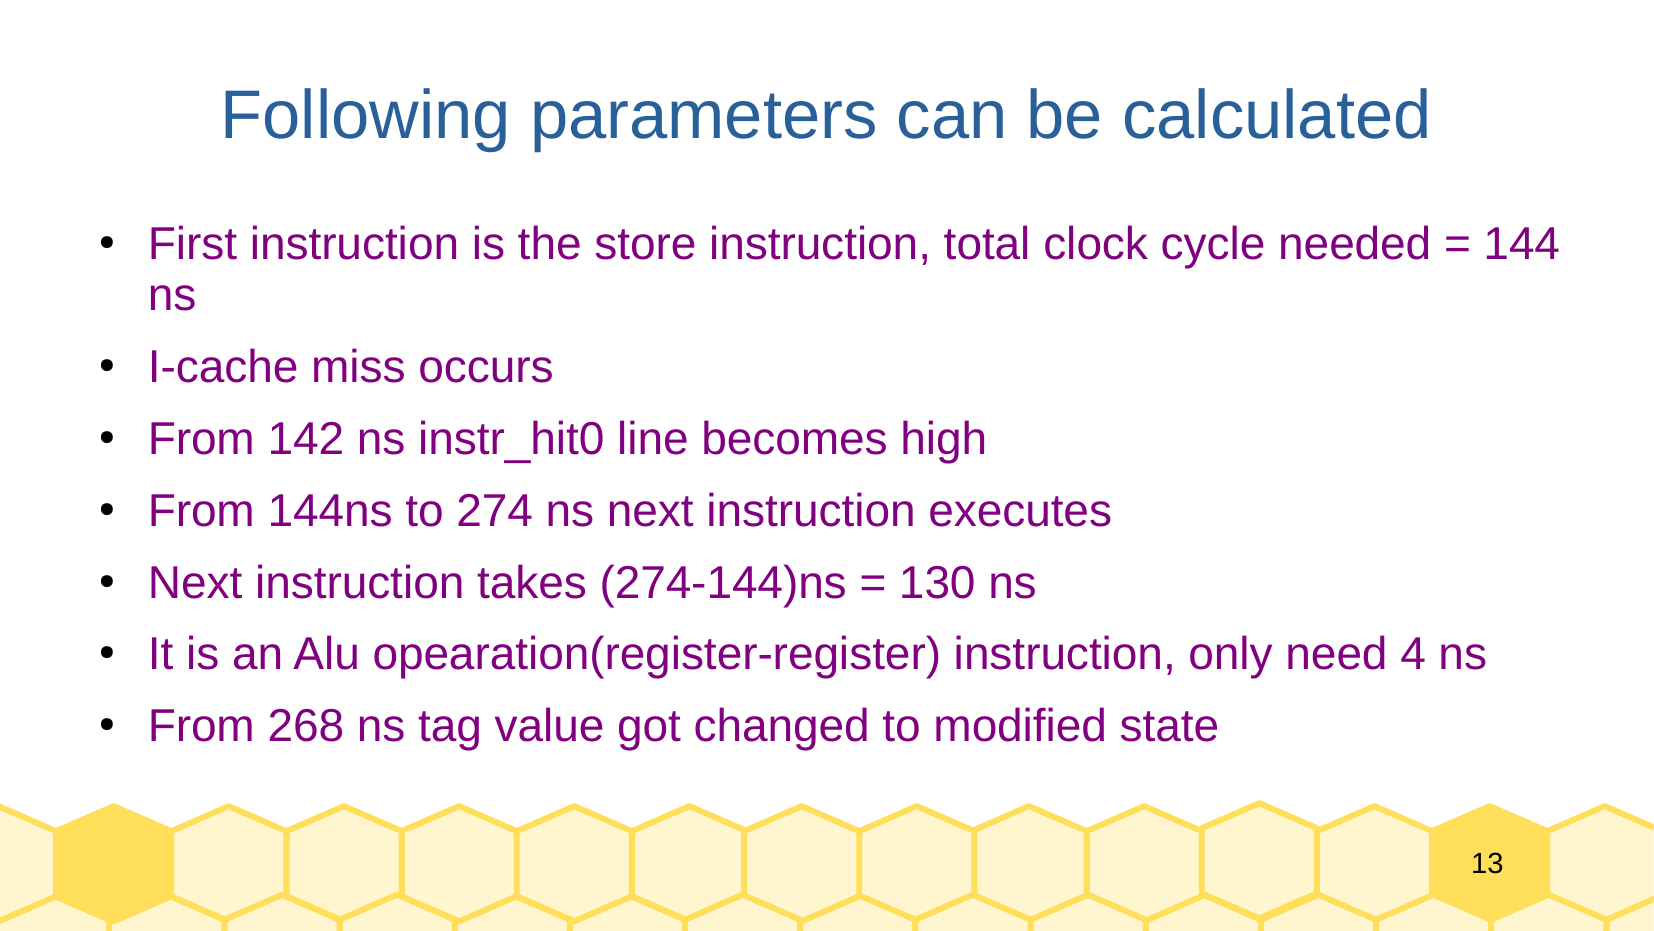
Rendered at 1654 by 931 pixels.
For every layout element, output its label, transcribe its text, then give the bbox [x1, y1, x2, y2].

list First instruction is the store instruction, total clock cycle needed = 144 ns I-cache miss occurs From 142 ns instr_hit0 line becomes high From 144ns to 274 ns next instruction executes Next instruction takes (274-144)ns = 130 ns It is an Alu opearation(register-register) instruction, only need 4 ns From 268 ns tag value got changed to modified state [82, 217, 1571, 758]
title Following parameters can be calculated [82, 37, 1571, 193]
